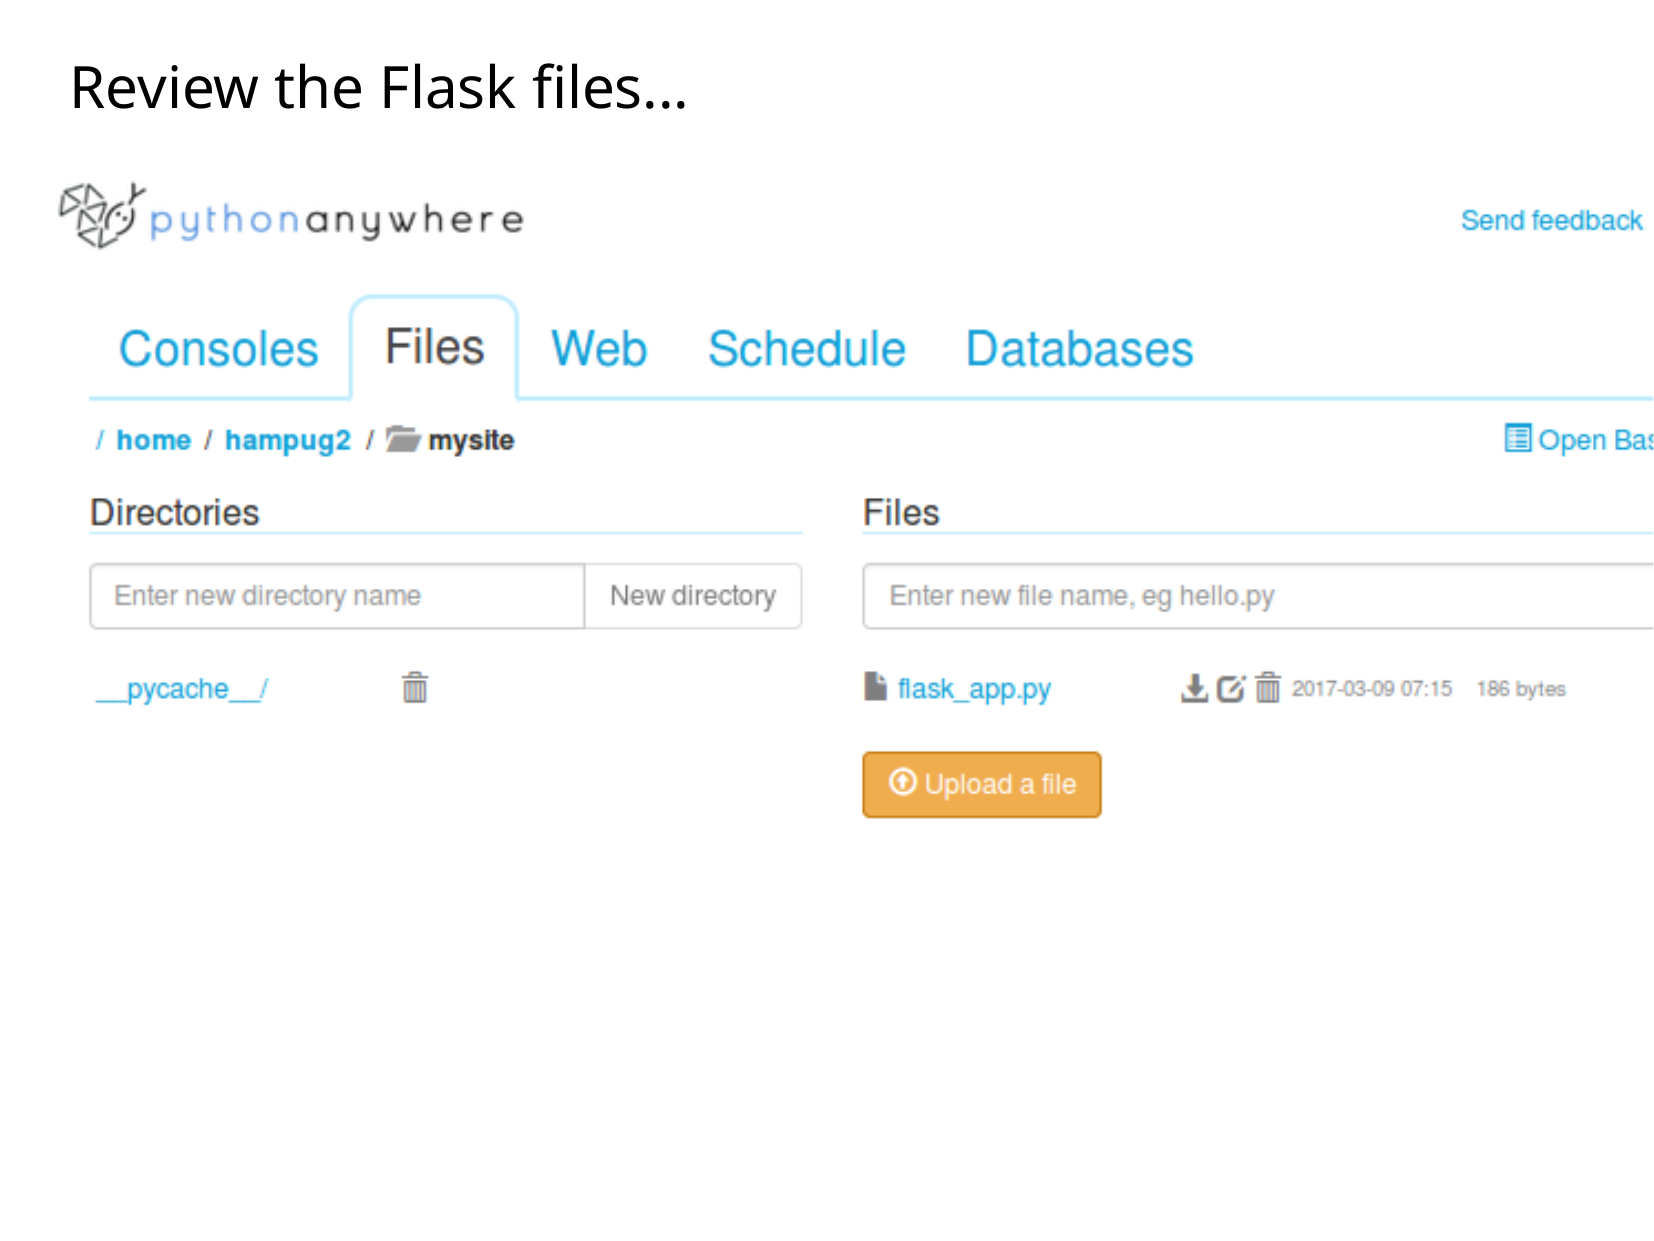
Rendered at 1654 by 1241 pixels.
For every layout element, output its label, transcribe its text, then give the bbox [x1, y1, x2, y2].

picture [50, 164, 1654, 832]
text_box Review the Flask files... [69, 34, 1558, 138]
